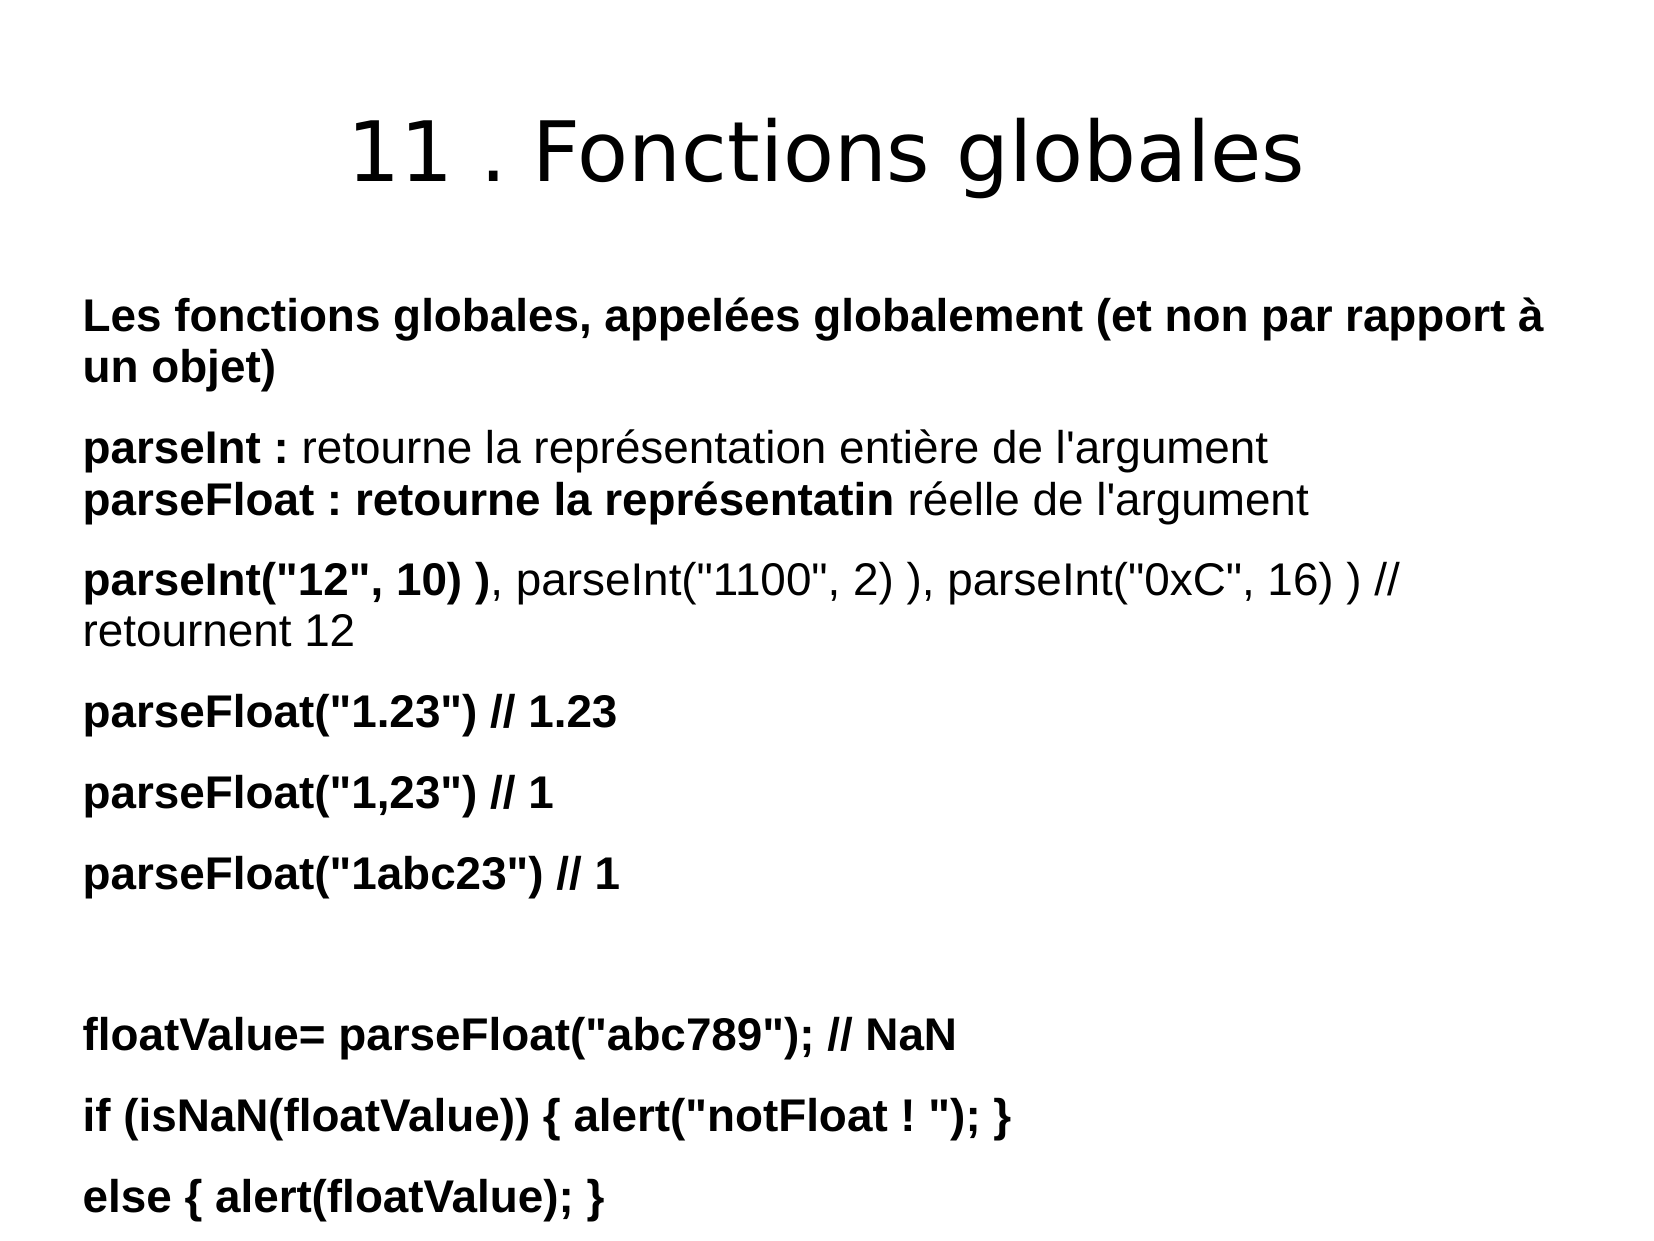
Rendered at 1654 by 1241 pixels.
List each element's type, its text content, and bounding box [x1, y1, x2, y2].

title 11 . Fonctions globales [82, 49, 1571, 257]
list Les fonctions globales, appelées globalement (et non par rapport à un objet) parseInt : retourne la représentation entière de l'argument parseFloat : retourne la représentatin réelle de l'argument parseInt("12", 10) ), parseInt("1100", 2) ), parseInt("0xC", 16) ) // retournent 12 parseFloat("1.23") // 1.23 parseFloat("1,23") // 1 parseFloat("1abc23") // 1 floatValue= parseFloat("abc789"); // NaN if (isNaN(floatValue)) { alert("notFloat ! "); } else { alert(floatValue); } [82, 290, 1571, 1235]
